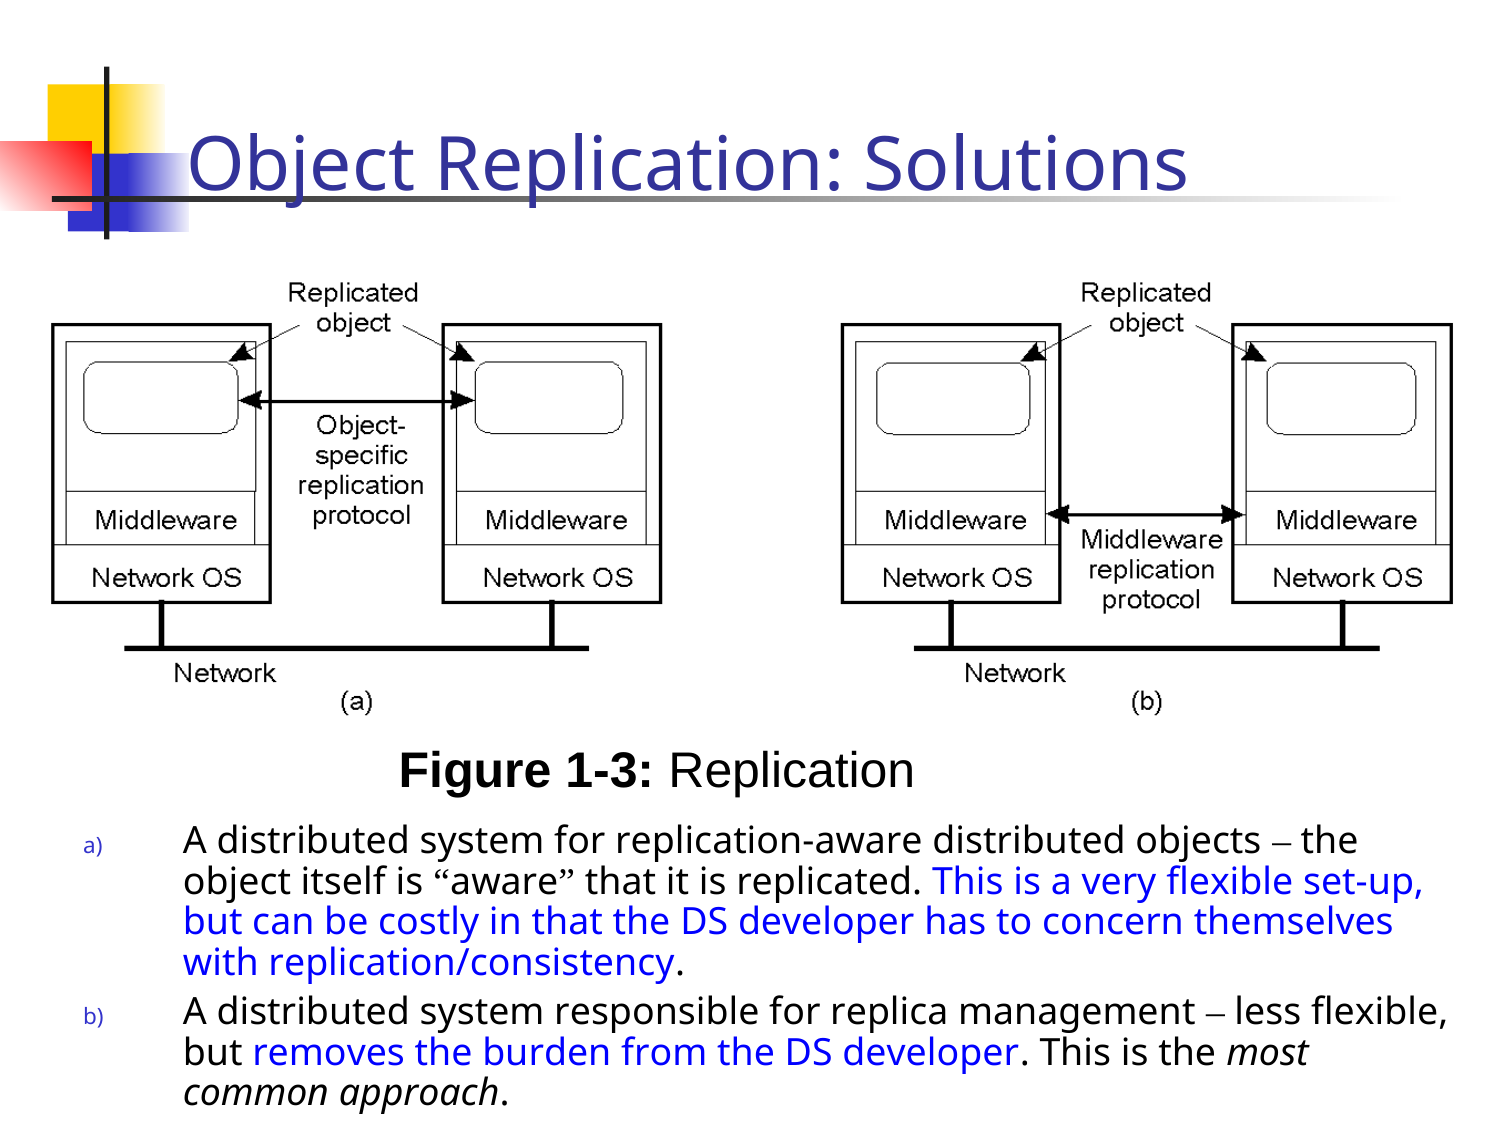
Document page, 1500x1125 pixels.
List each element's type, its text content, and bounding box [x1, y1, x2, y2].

picture [29, 253, 1479, 733]
text_box A distributed system for replication-aware distributed objects – the object itself is “aware” that it is replicated. This is a very flexible set-up, but can be costly in that the DS developer has to concern themselves with replication/consistency. A distributed system responsible for replica management – less flexible, but removes the burden from the DS developer. This is the most common approach. [68, 813, 1479, 1123]
text_box Figure 1-3: Replication [383, 729, 1022, 806]
text_box Object Replication: Solutions [171, 75, 1450, 214]
